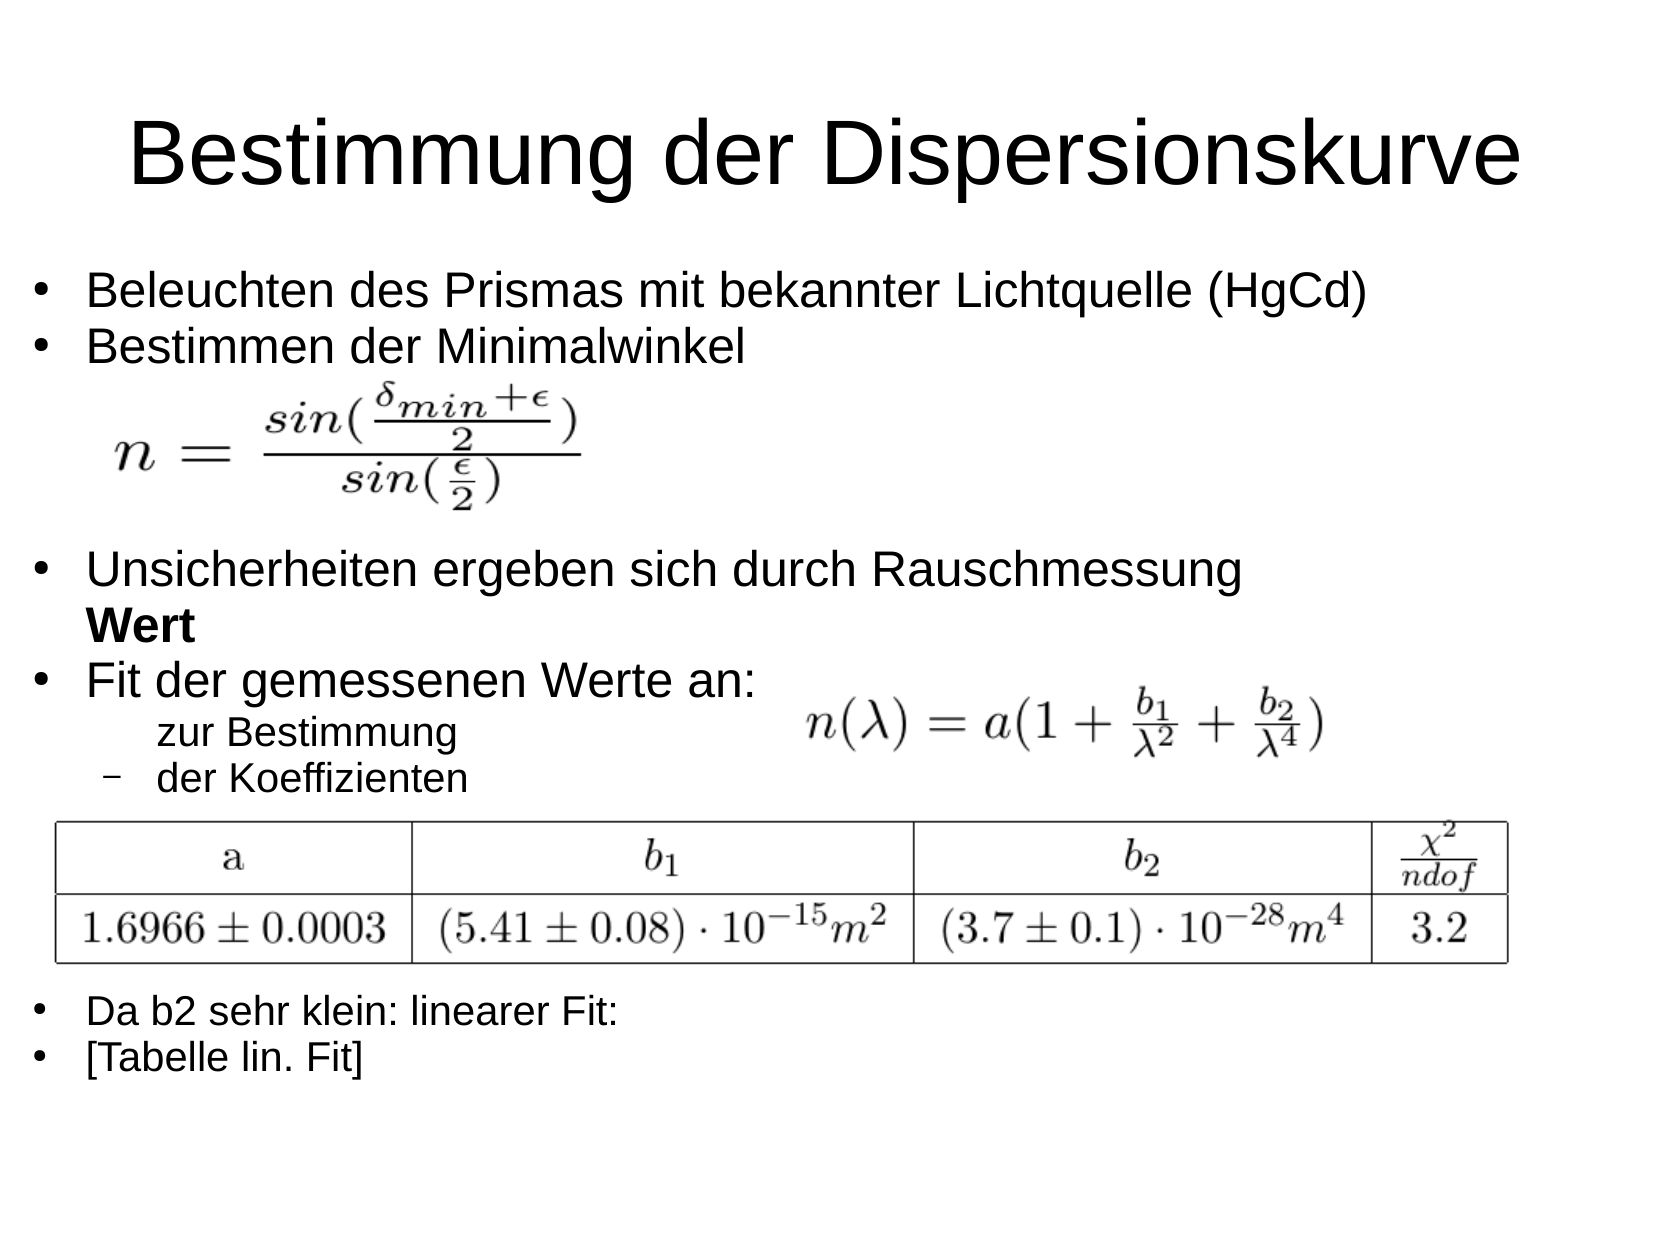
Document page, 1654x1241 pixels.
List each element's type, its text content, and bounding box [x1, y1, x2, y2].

picture [803, 678, 1327, 768]
text_box [377, 909, 603, 1009]
text_box Beleuchten des Prismas mit bekannter Lichtquelle (HgCd) Bestimmen der Minimalwinkel Unsicherheiten ergeben sich durch Rauschmessung Wert Fit der gemessenen Werte an: zur Bestimmung der Koeffizienten Da b2 sehr klein: linearer Fit: [Tabelle lin. Fit] [0, 255, 1643, 1088]
title Bestimmung der Dispersionskurve [82, 49, 1571, 255]
